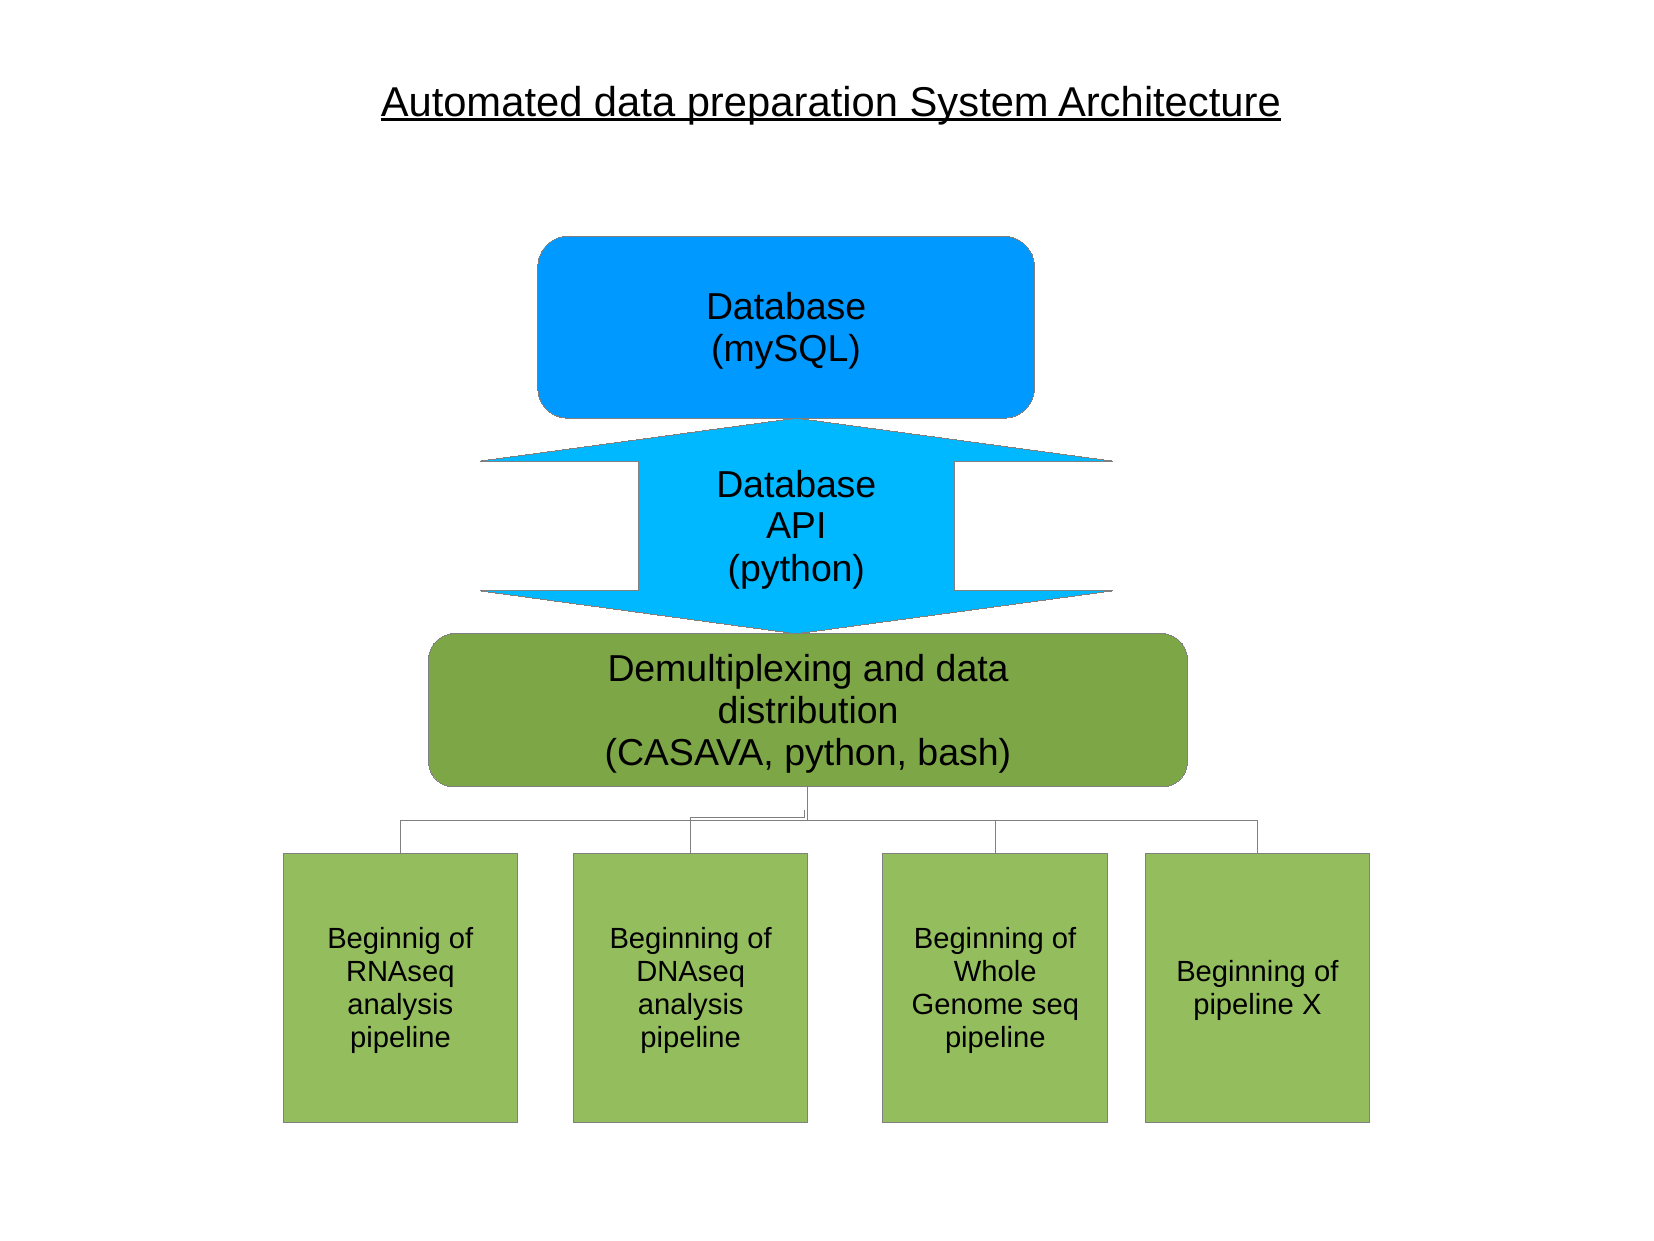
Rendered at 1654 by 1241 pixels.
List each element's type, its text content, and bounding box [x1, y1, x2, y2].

text_box Beginning of DNAseq analysis pipeline [573, 853, 808, 1123]
text_box Database API (python) [480, 418, 1113, 633]
text_box Beginning of Whole Genome seq pipeline [882, 853, 1108, 1123]
text_box Database (mySQL) [537, 236, 1035, 419]
text_box Automated data preparation System Architecture [366, 70, 1299, 133]
text_box Beginning of pipeline X [1145, 853, 1370, 1123]
text_box Demultiplexing and data distribution (CASAVA, python, bash) [428, 633, 1188, 787]
text_box Beginnig of RNAseq analysis pipeline [283, 853, 518, 1123]
